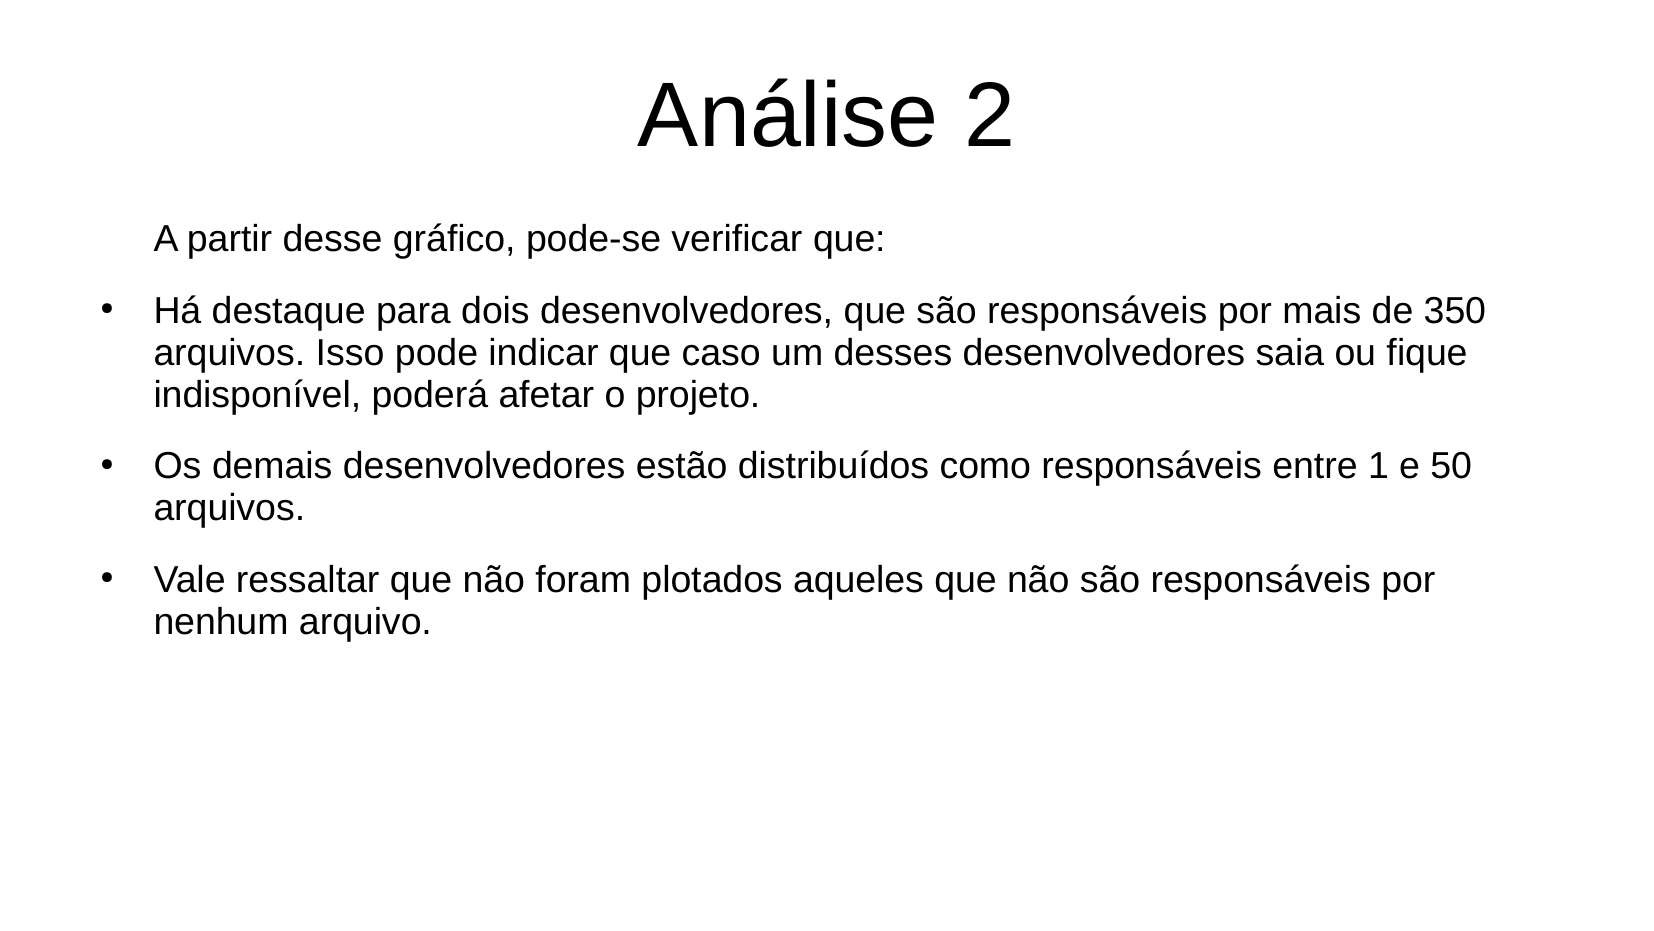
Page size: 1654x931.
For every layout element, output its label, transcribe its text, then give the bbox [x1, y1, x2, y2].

list A partir desse gráfico, pode-se verificar que: Há destaque para dois desenvolvedores, que são responsáveis por mais de 350 arquivos. Isso pode indicar que caso um desses desenvolvedores saia ou fique indisponível, poderá afetar o projeto. Os demais desenvolvedores estão distribuídos como responsáveis entre 1 e 50 arquivos. Vale ressaltar que não foram plotados aqueles que não são responsáveis por nenhum arquivo. [82, 217, 1571, 758]
title Análise 2 [82, 37, 1571, 193]
